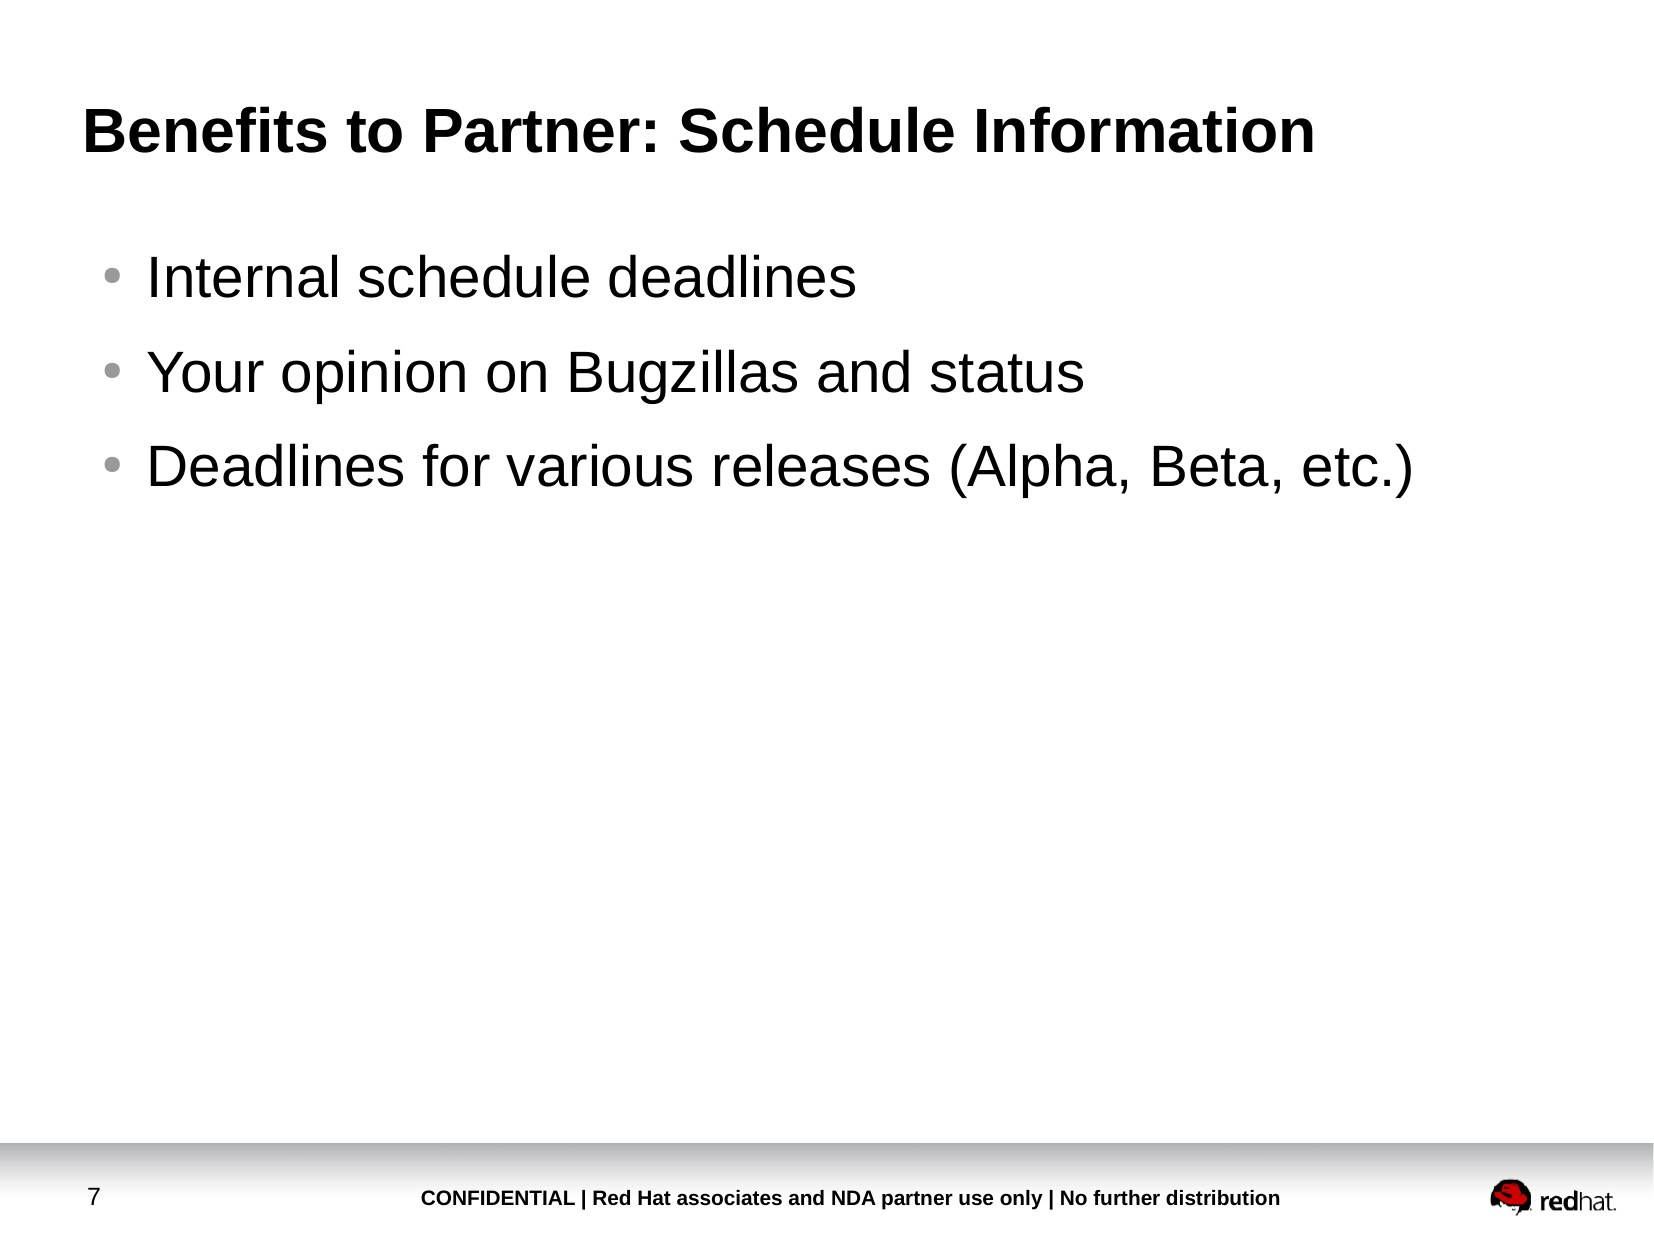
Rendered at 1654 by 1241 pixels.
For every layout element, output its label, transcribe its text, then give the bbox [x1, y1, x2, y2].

picture [0, 1143, 1654, 1241]
title Benefits to Partner: Schedule Information [82, 37, 1571, 226]
list Internal schedule deadlines Your opinion on Bugzillas and status Deadlines for various releases (Alpha, Beta, etc.) [86, 244, 1576, 1039]
